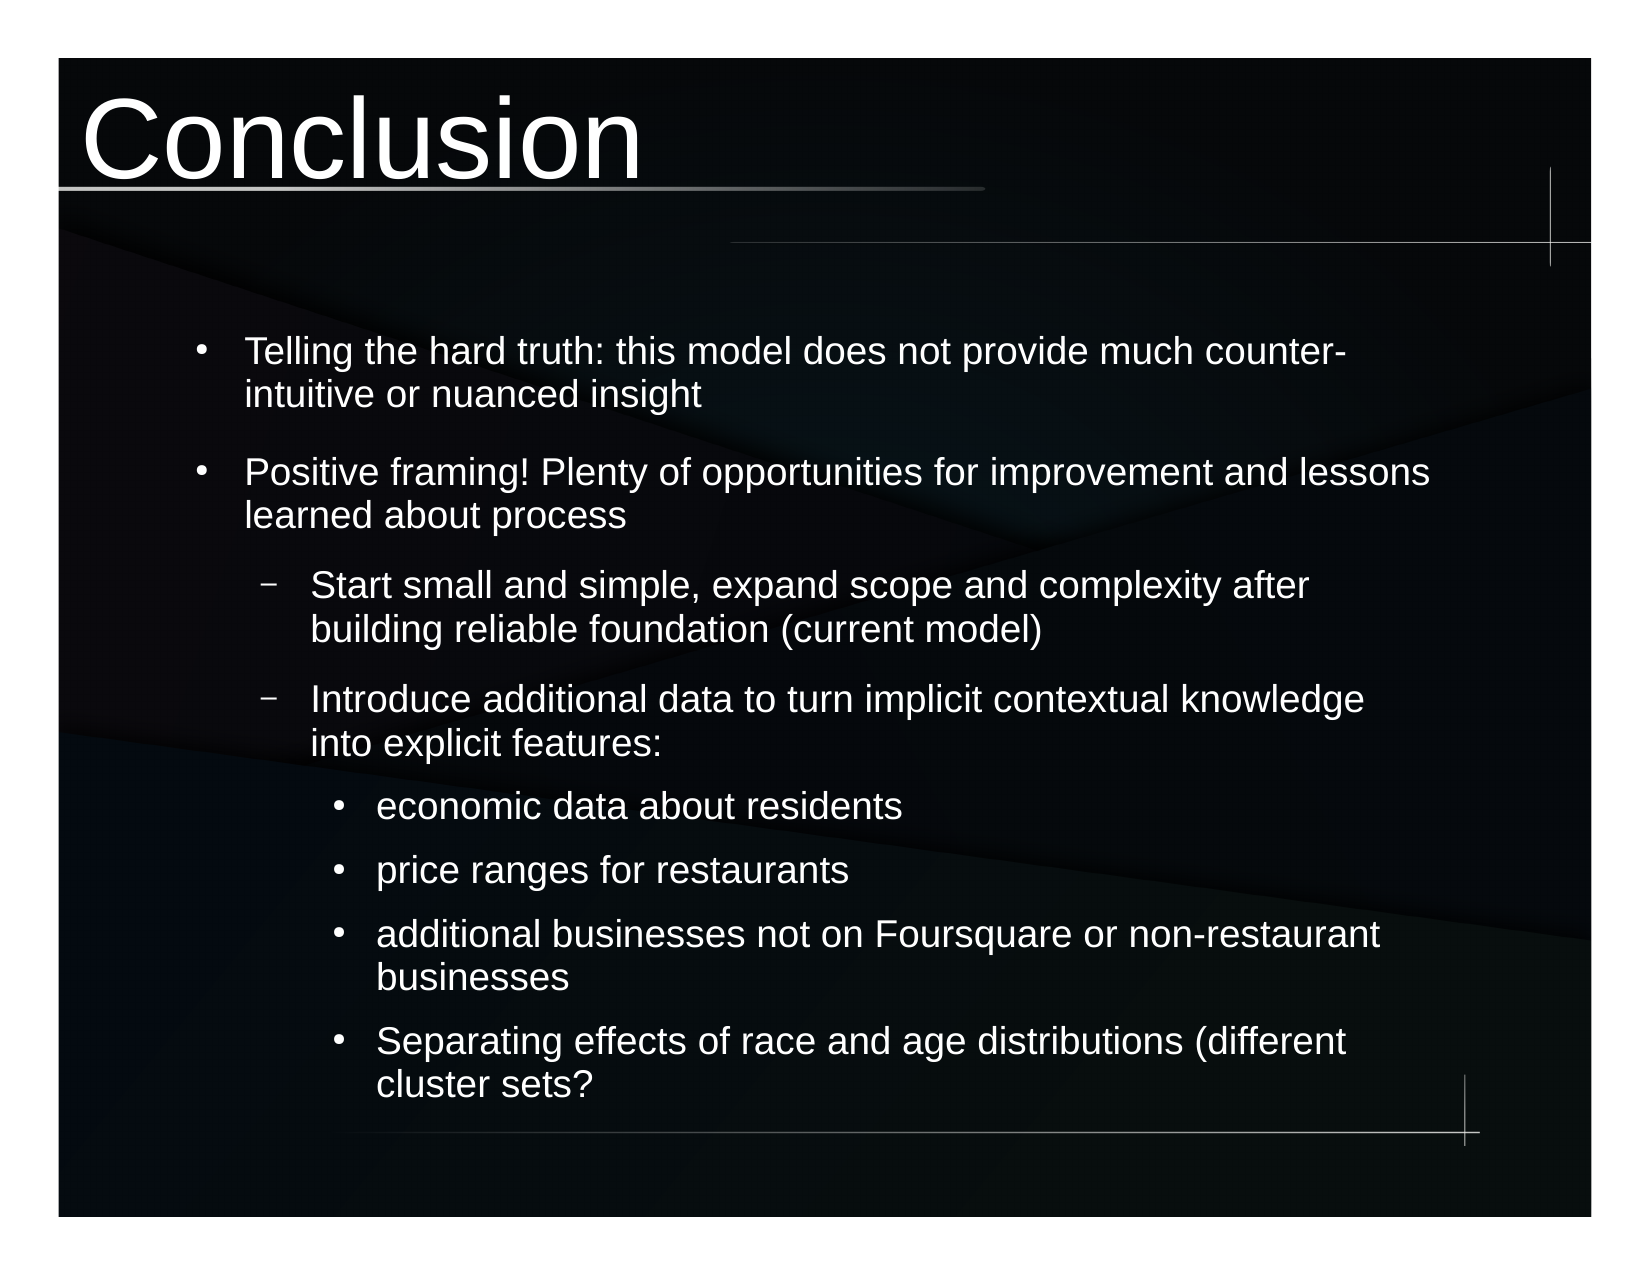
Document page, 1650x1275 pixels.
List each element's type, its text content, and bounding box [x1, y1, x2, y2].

list Telling the hard truth: this model does not provide much counter-intuitive or nuanced insight Positive framing! Plenty of opportunities for improvement and lessons learned about process Start small and simple, expand scope and complexity after building reliable foundation (current model) Introduce additional data to turn implicit contextual knowledge into explicit features: economic data about residents price ranges for restaurants additional businesses not on Foursquare or non-restaurant businesses Separating effects of race and age distributions (different cluster sets? [178, 329, 1439, 1109]
title Conclusion [80, 73, 1532, 206]
picture [58, 58, 1592, 1217]
